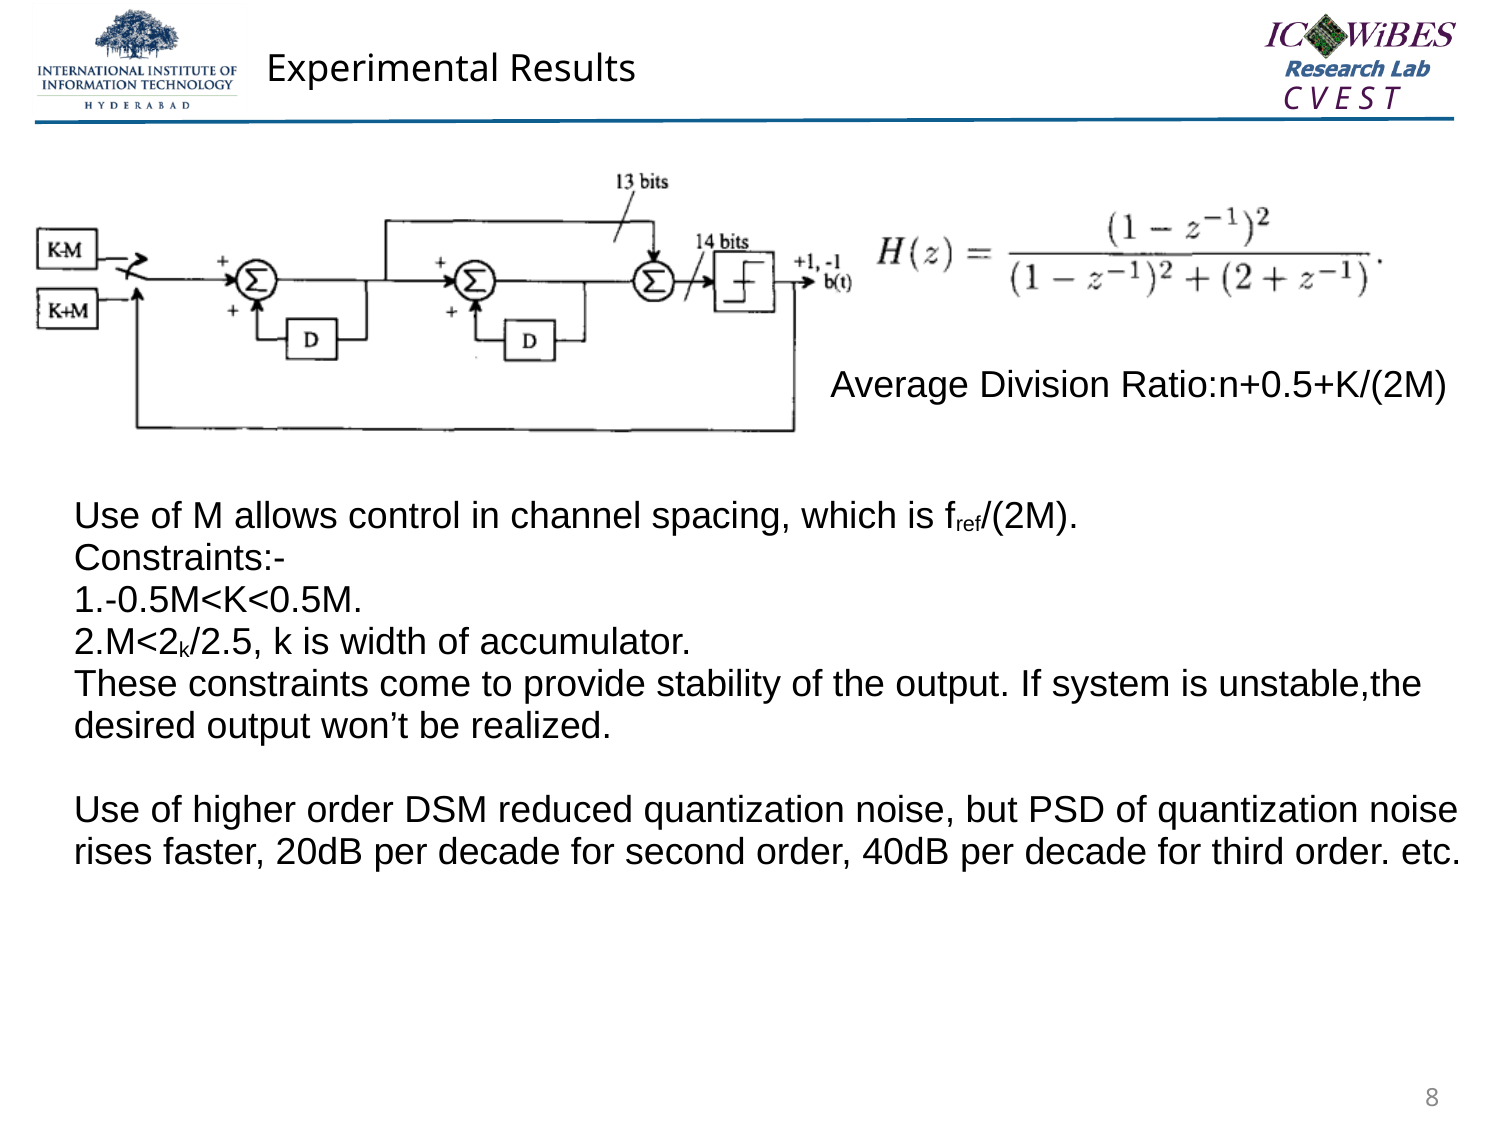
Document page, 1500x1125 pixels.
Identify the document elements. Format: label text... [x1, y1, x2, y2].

text_box Use of M allows control in channel spacing, which is fref/(2M). Constraints:- 1.-0.5M<K<0.5M. 2.M<2k/2.5, k is width of accumulator. These constraints come to provide stability of the output. If system is unstable,the desired output won’t be realized. Use of higher order DSM reduced quantization noise, but PSD of quantization noise rises faster, 20dB per decade for second order, 40dB per decade for third order. etc. [59, 487, 1488, 965]
text_box Average Division Ratio:n+0.5+K/(2M) [815, 355, 1463, 413]
title Experimental Results [251, 23, 1195, 110]
picture [1261, 12, 1458, 82]
slide_number <number> [1329, 1074, 1455, 1123]
picture [0, 148, 1413, 438]
picture [31, 2, 247, 115]
